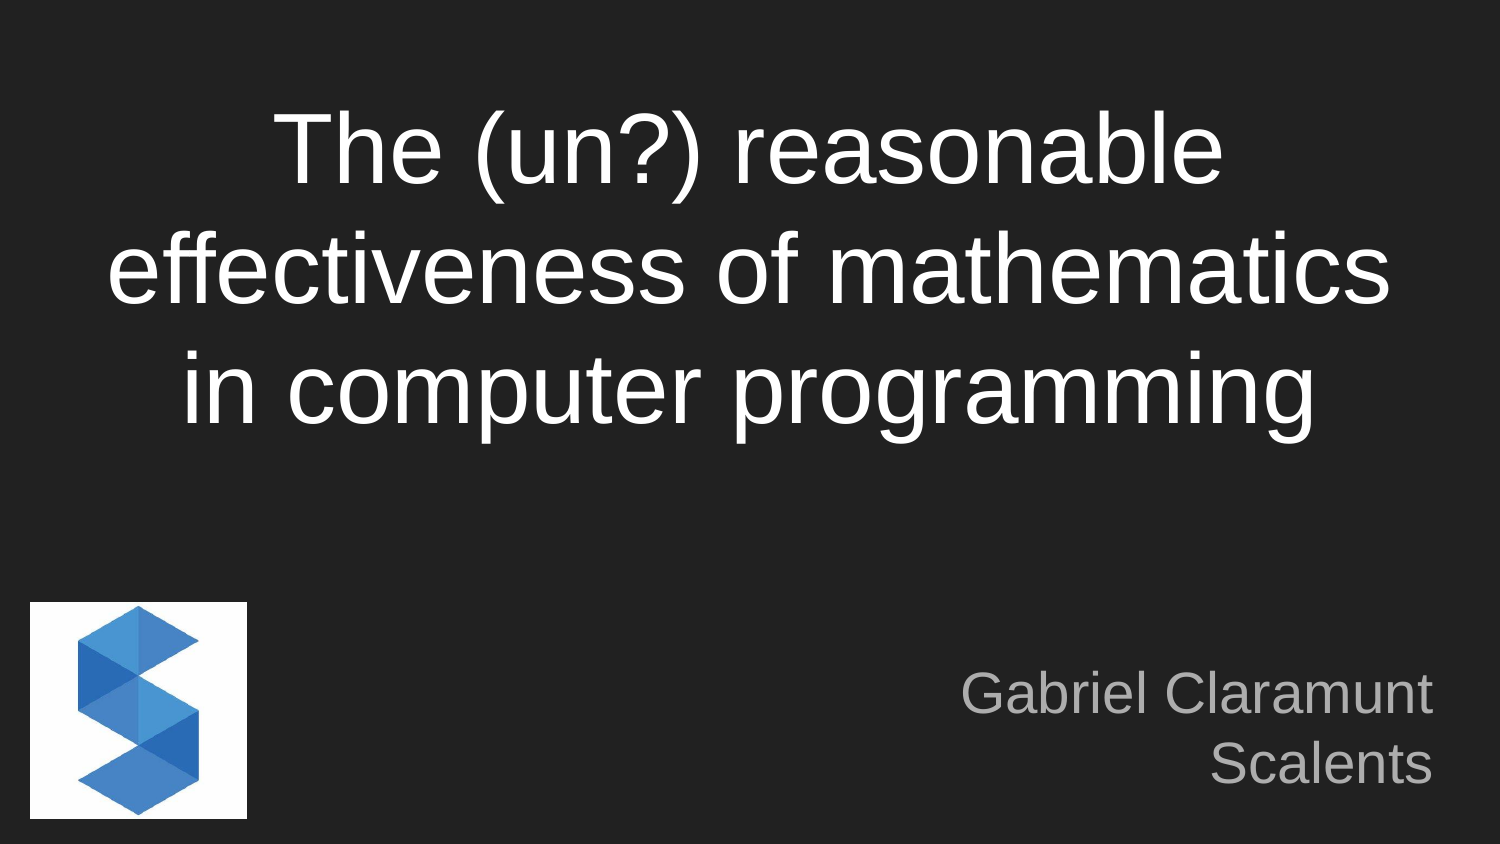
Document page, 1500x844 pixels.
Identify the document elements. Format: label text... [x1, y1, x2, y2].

picture [30, 602, 247, 819]
title The (un?) reasonable effectiveness of mathematics in computer programming [51, 122, 1449, 459]
subtitle Gabriel Claramunt Scalents [247, 639, 1449, 770]
